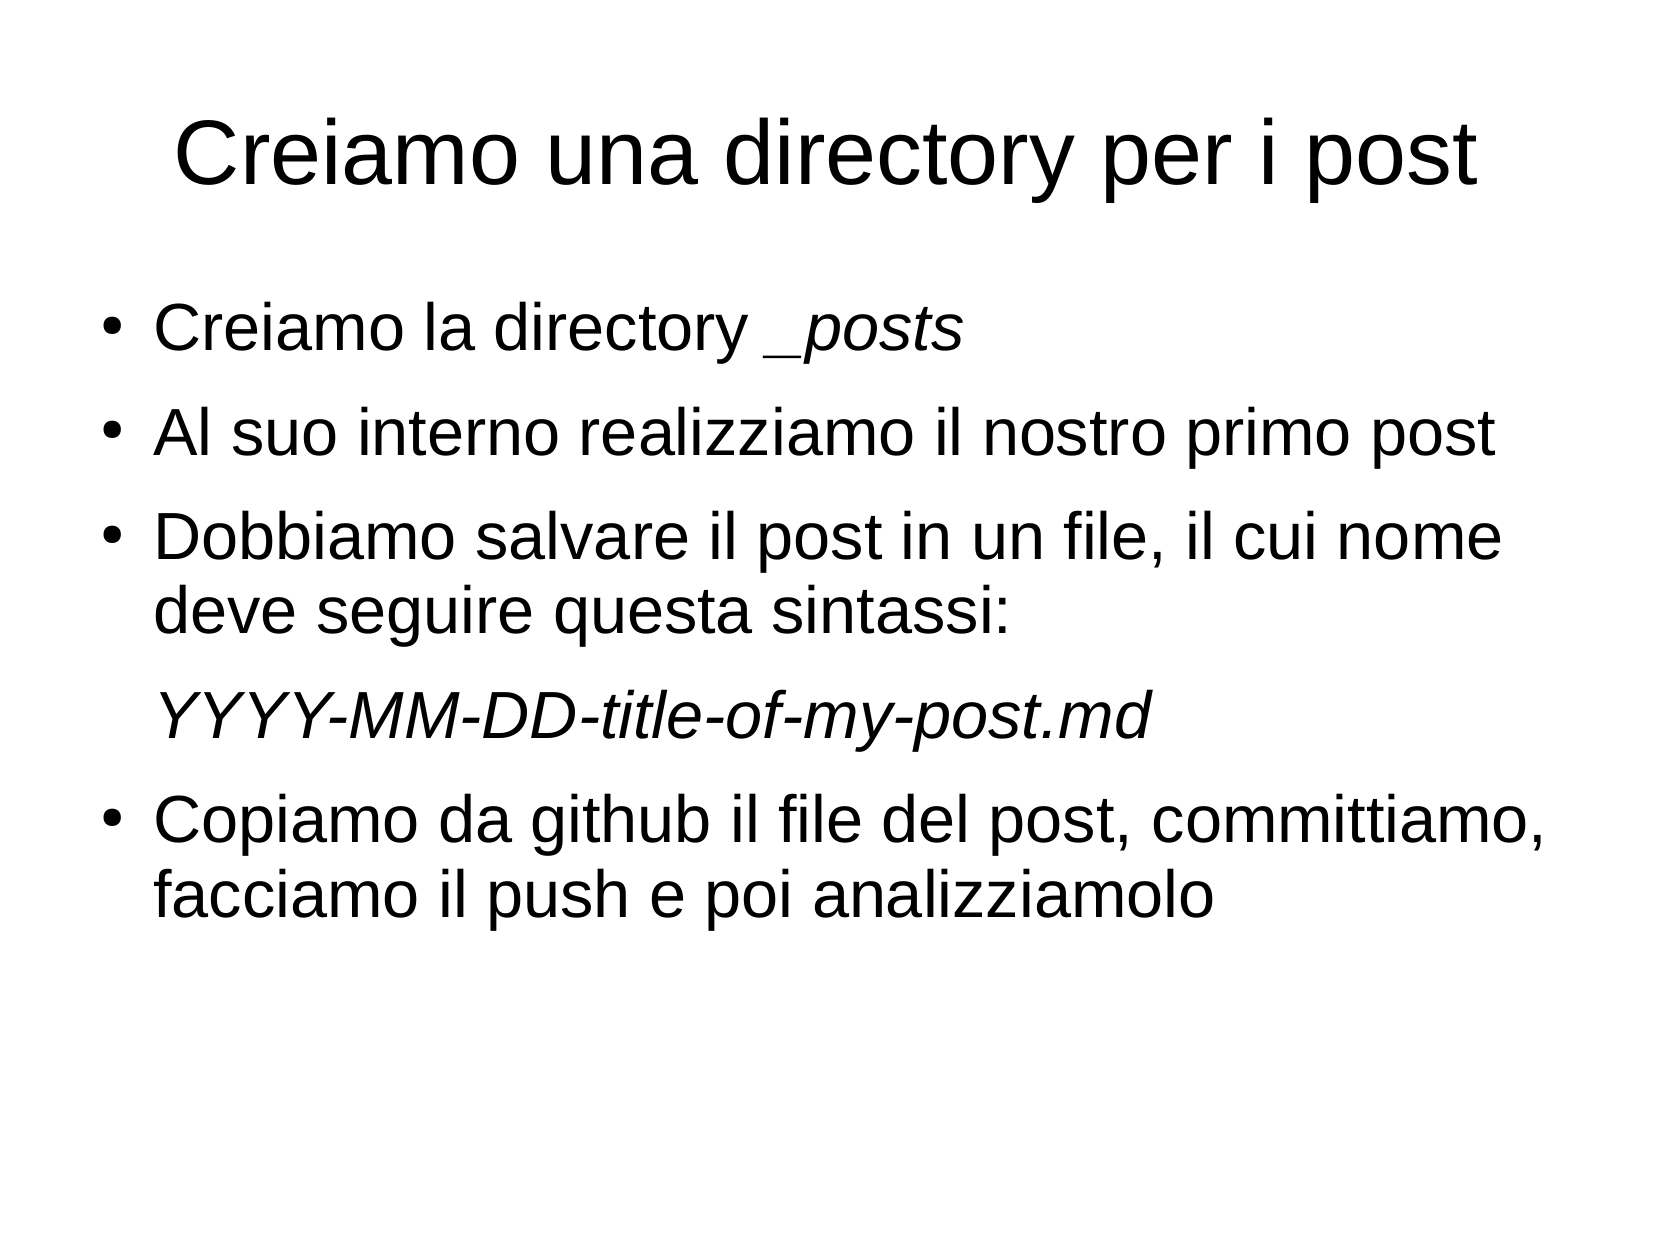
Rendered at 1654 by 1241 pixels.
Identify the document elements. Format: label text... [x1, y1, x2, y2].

list Creiamo la directory _posts Al suo interno realizziamo il nostro primo post Dobbiamo salvare il post in un file, il cui nome deve seguire questa sintassi: YYYY-MM-DD-title-of-my-post.md Copiamo da github il file del post, committiamo, facciamo il push e poi analizziamolo [82, 290, 1571, 1010]
title Creiamo una directory per i post [82, 49, 1571, 257]
